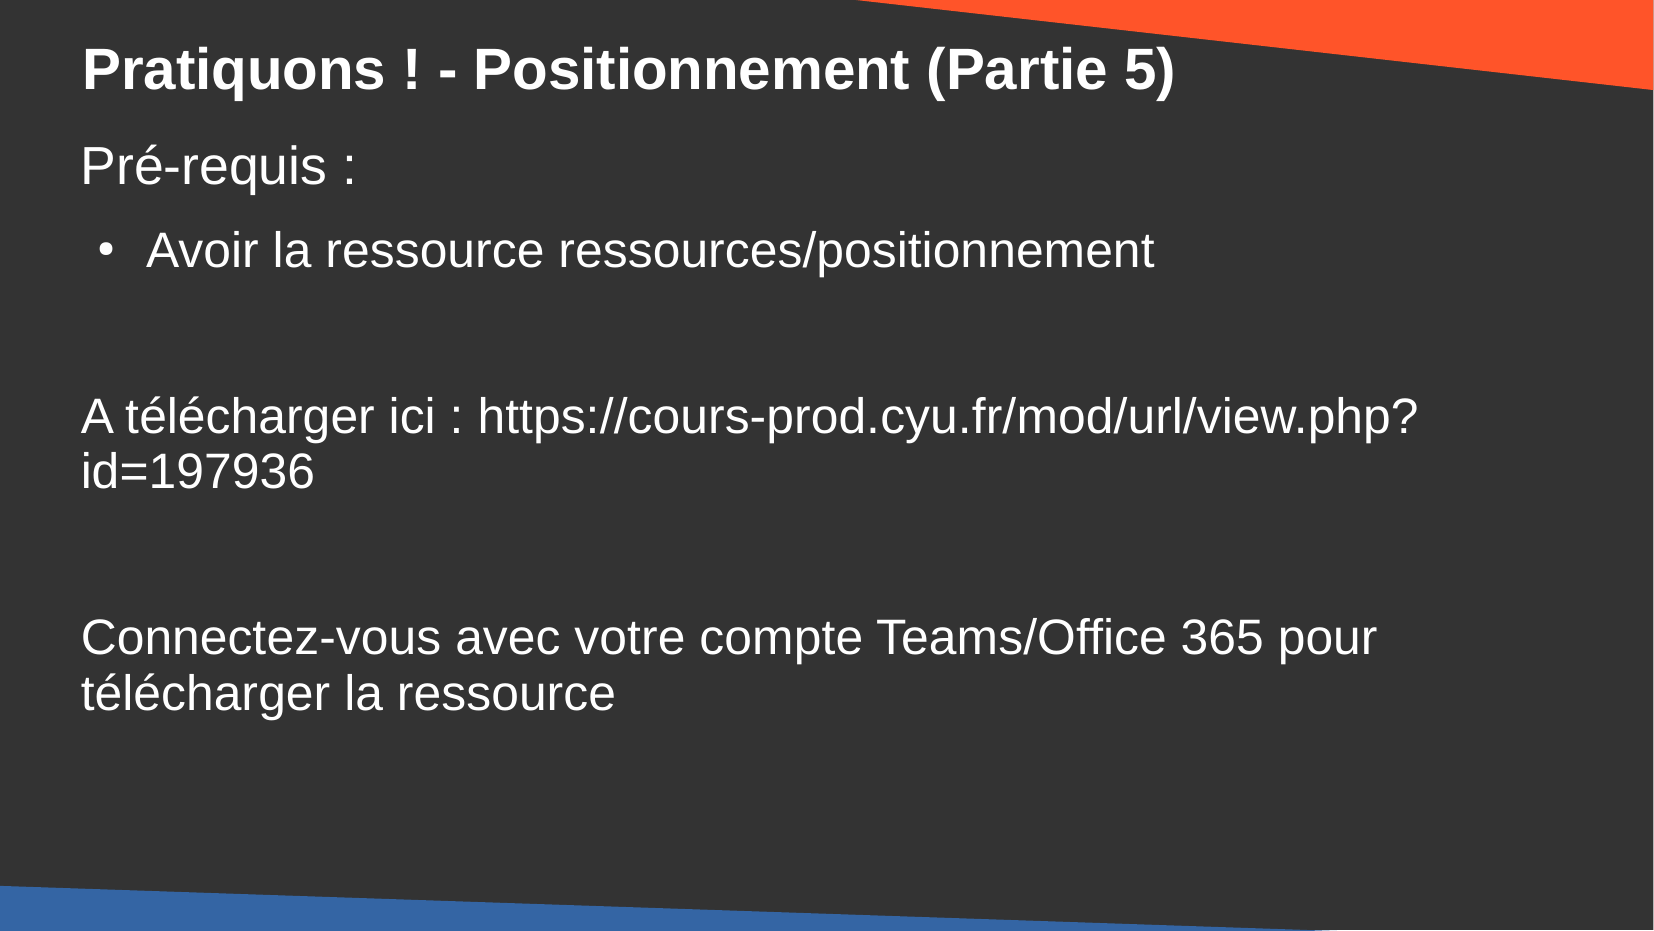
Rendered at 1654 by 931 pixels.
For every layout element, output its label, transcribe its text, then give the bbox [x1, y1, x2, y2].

text_box [0, 885, 1337, 931]
text_box [855, 0, 1654, 91]
title Pratiquons ! - Positionnement (Partie 5) [82, 37, 1571, 114]
list Pré-requis : Avoir la ressource ressources/positionnement A télécharger ici : https://cours-prod.cyu.fr/mod/url/view.php?id=197936 Connectez-vous avec votre compte Teams/Office 365 pour télécharger la ressource [80, 135, 1620, 721]
